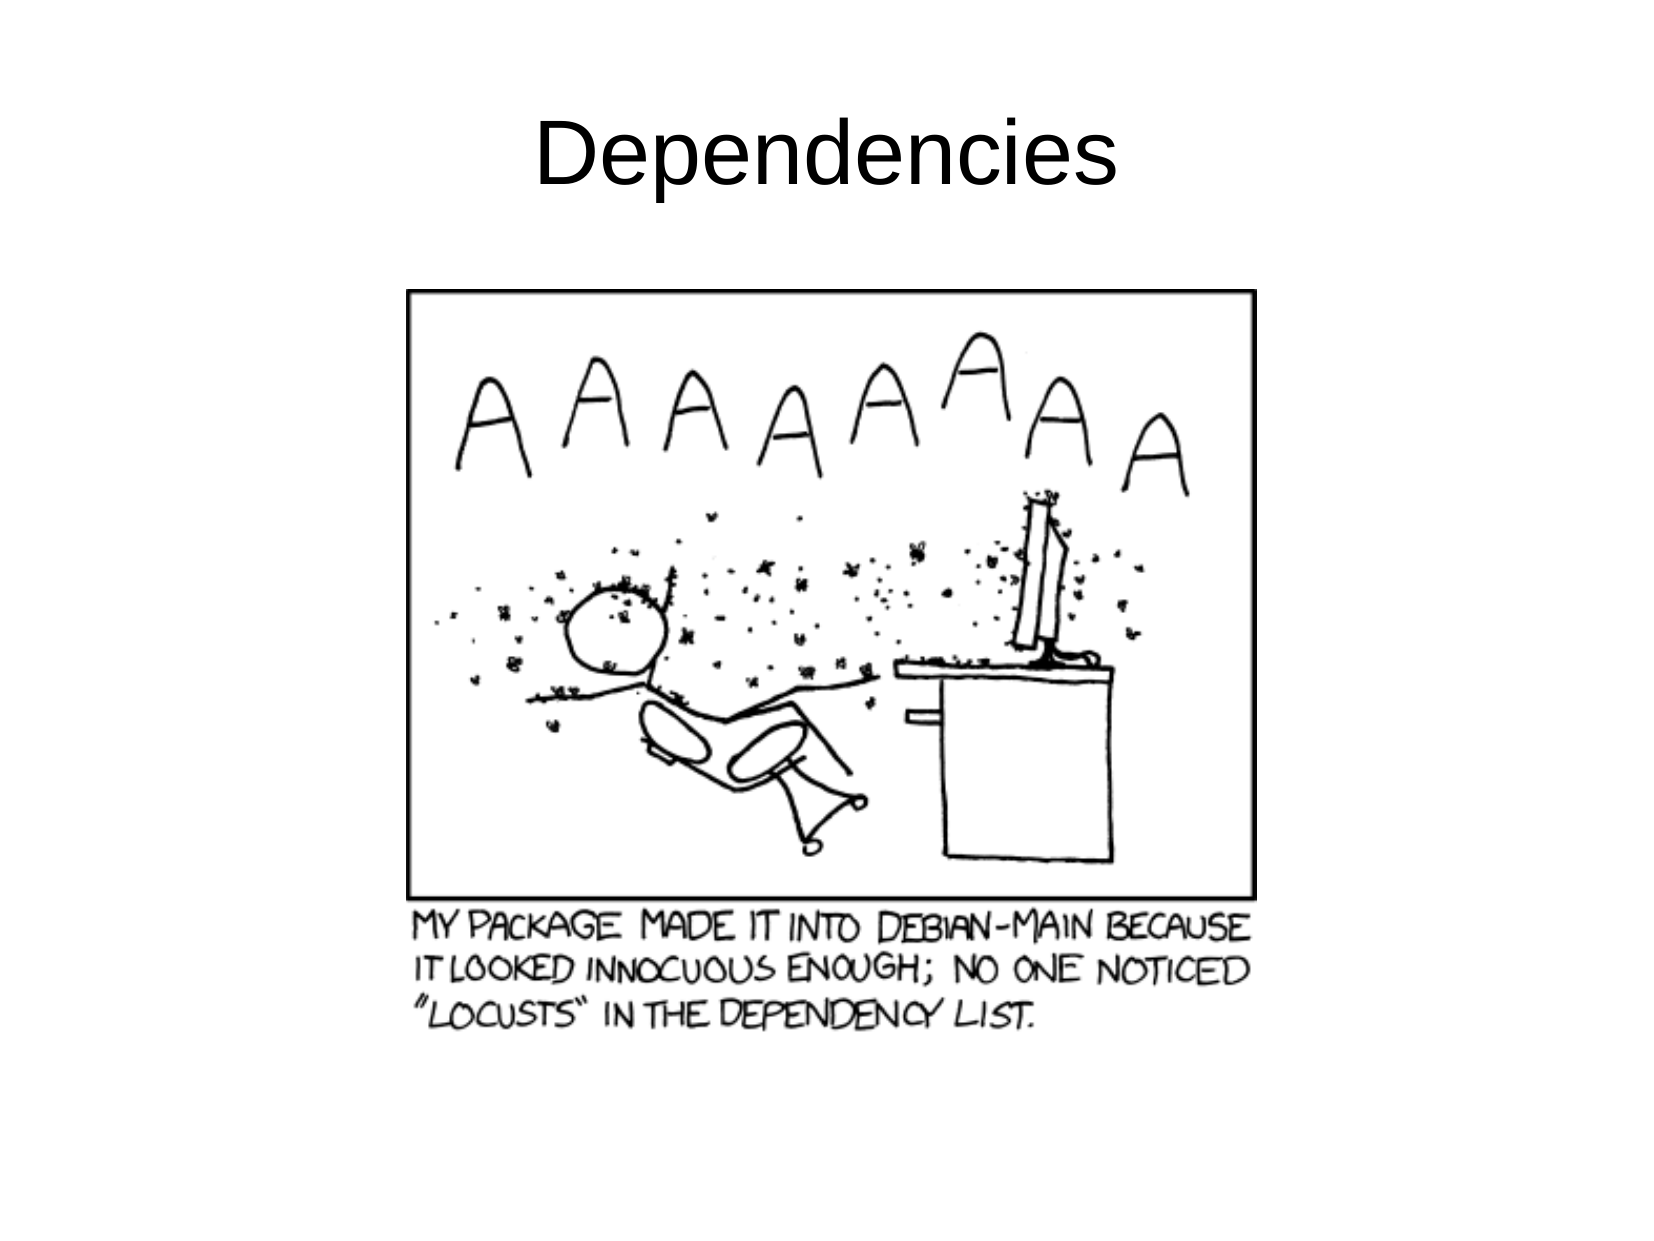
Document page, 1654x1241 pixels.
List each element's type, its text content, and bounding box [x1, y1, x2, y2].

title Dependencies [82, 49, 1571, 257]
picture [406, 289, 1257, 1040]
